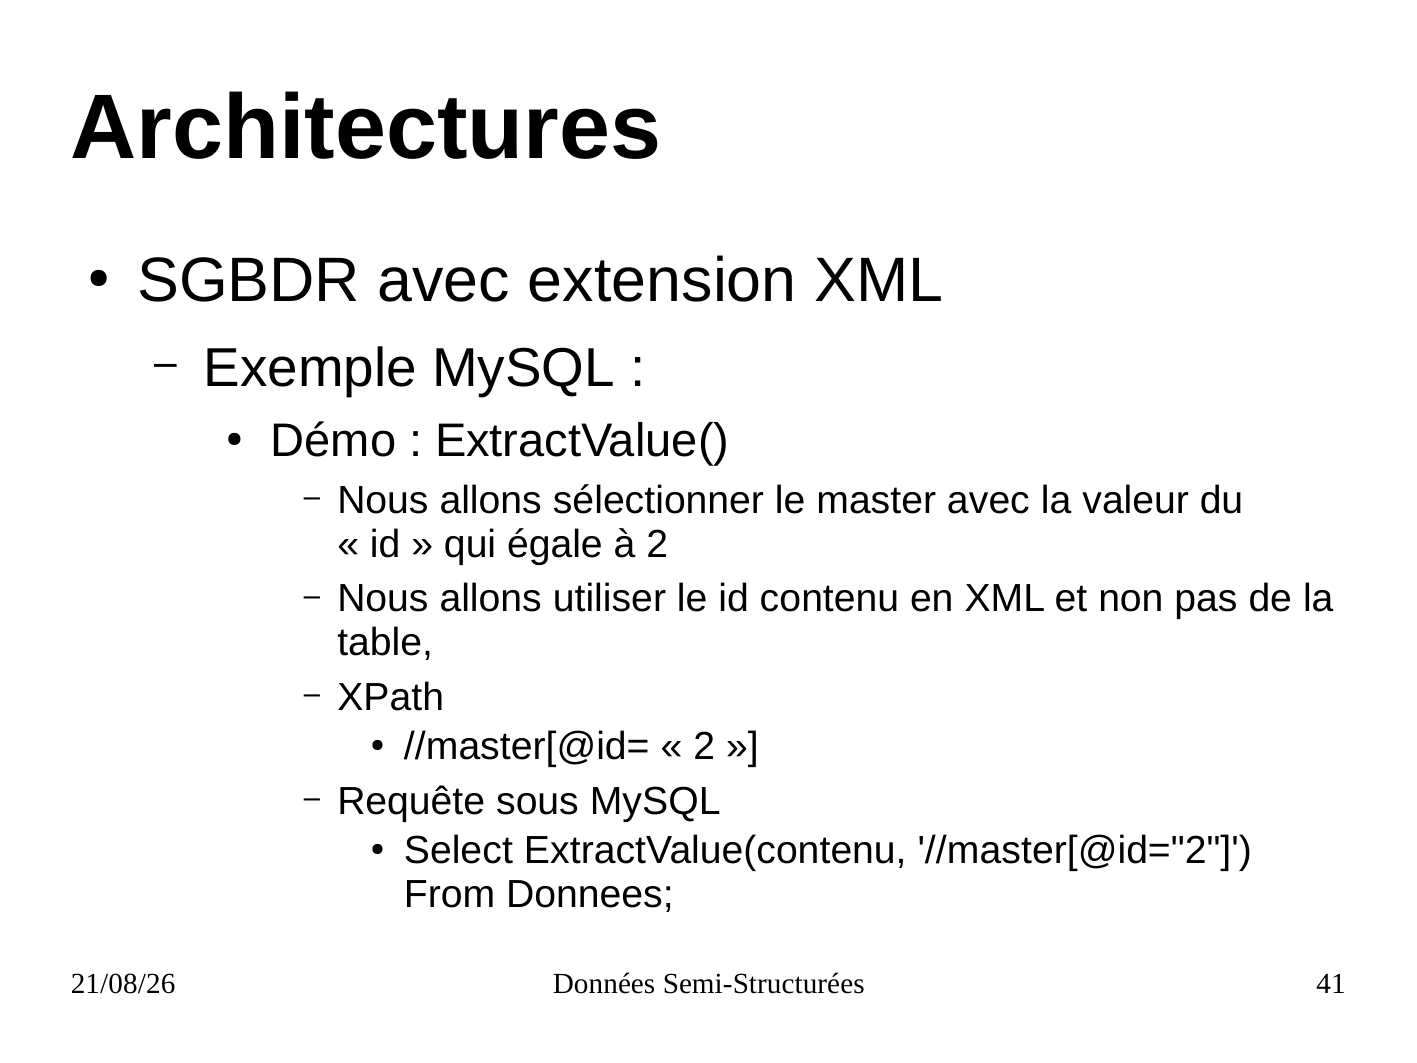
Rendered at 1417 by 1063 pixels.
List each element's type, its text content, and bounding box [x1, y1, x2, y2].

title Architectures [70, 42, 1346, 212]
list SGBDR avec extension XML Exemple MySQL : Démo : ExtractValue() Nous allons sélectionner le master avec la valeur du « id » qui égale à 2 Nous allons utiliser le id contenu en XML et non pas de la table, XPath //master[@id= « 2 »] Requête sous MySQL Select ExtractValue(contenu, '//master[@id="2"]') From Donnees; [70, 244, 1346, 925]
